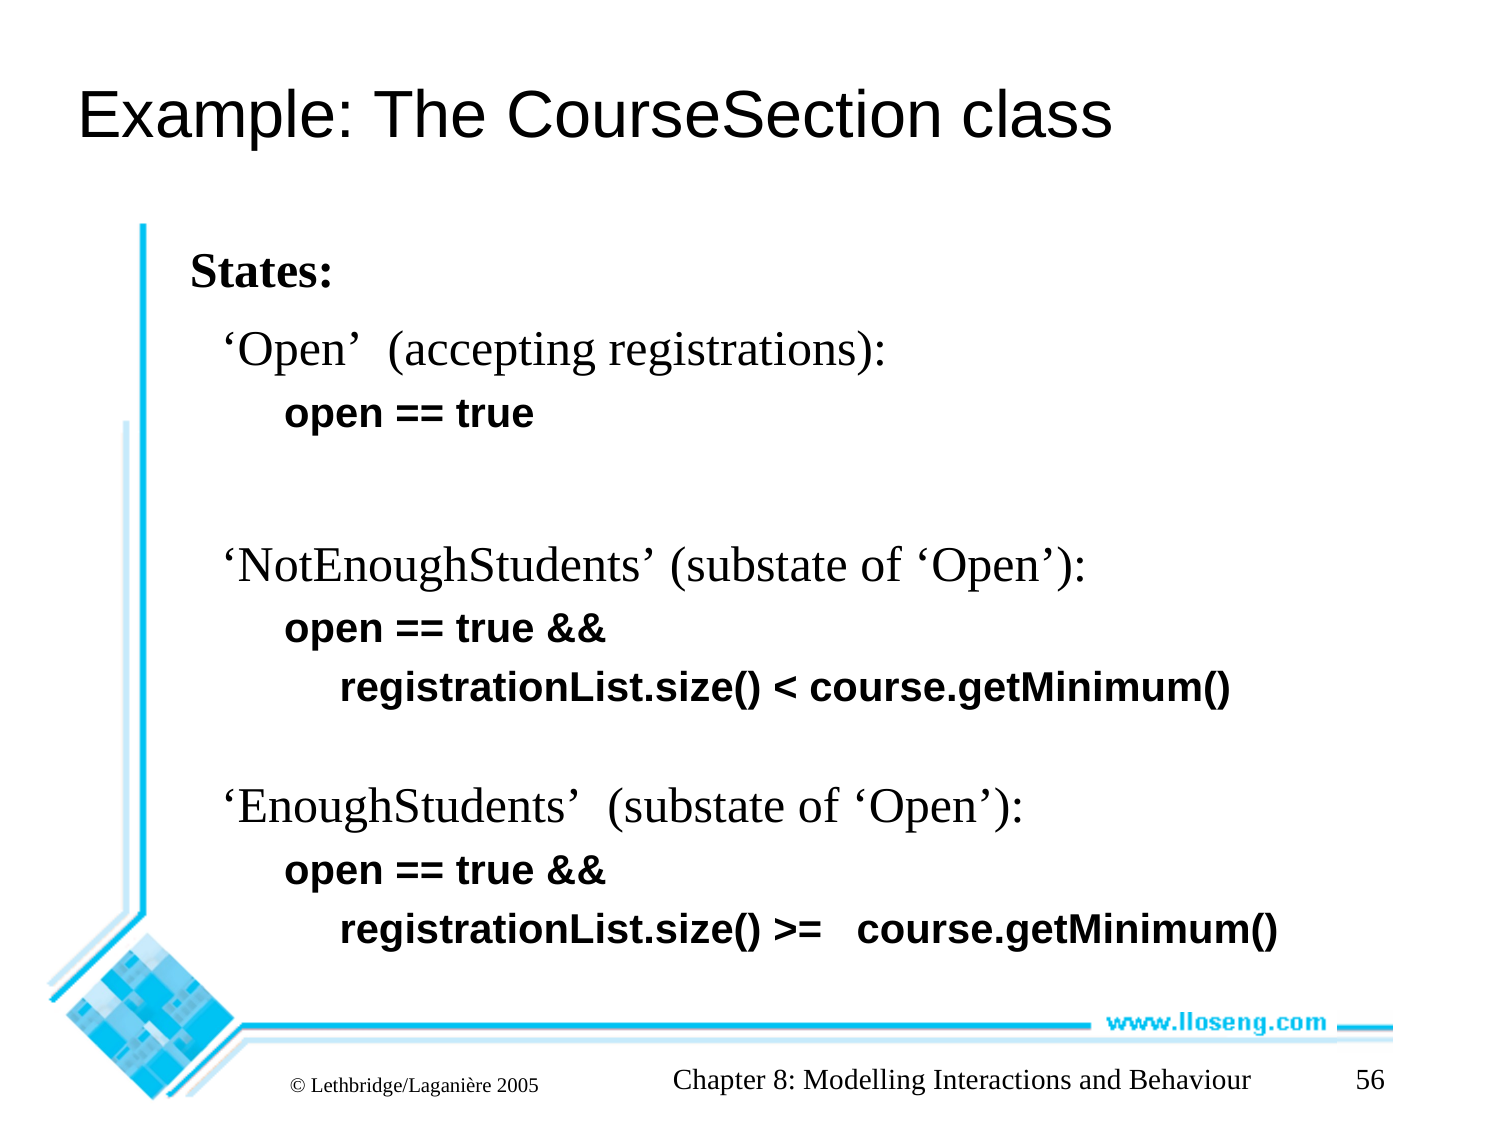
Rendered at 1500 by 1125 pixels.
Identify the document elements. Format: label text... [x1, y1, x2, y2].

list States: ‘Open’ (accepting registrations): open == true ‘NotEnoughStudents’ (substate of ‘Open’): open == true && registrationList.size() < course.getMinimum() ‘EnoughStudents’ (substate of ‘Open’): open == true && registrationList.size() >= course.getMinimum() [174, 224, 1413, 1047]
picture [35, 212, 1393, 1102]
text_box Chapter 8: Modelling Interactions and Behaviour [624, 1050, 1300, 1125]
text_box <number> [1325, 1050, 1401, 1125]
text_box © Lethbridge/Laganière 2005 [275, 1062, 601, 1125]
picture [163, 997, 174, 1019]
title Example: The CourseSection class [62, 37, 1413, 188]
